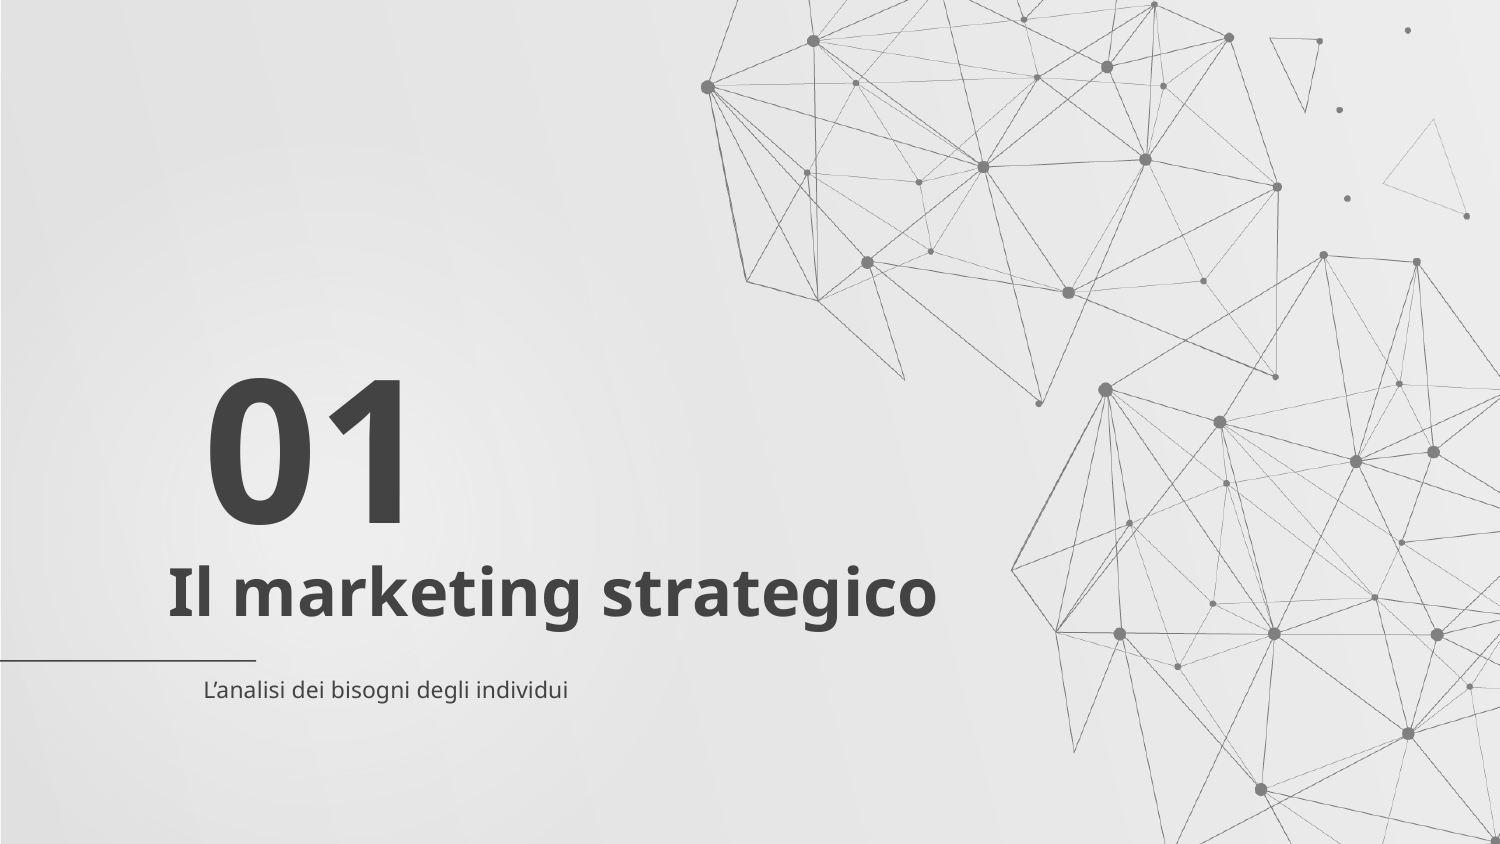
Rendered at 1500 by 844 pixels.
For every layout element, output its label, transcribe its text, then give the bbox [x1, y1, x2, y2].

subtitle L’analisi dei bisogni degli individui [188, 660, 882, 749]
title Il marketing strategico [153, 505, 1218, 674]
title 01 [188, 381, 678, 505]
picture [0, 0, 1500, 844]
